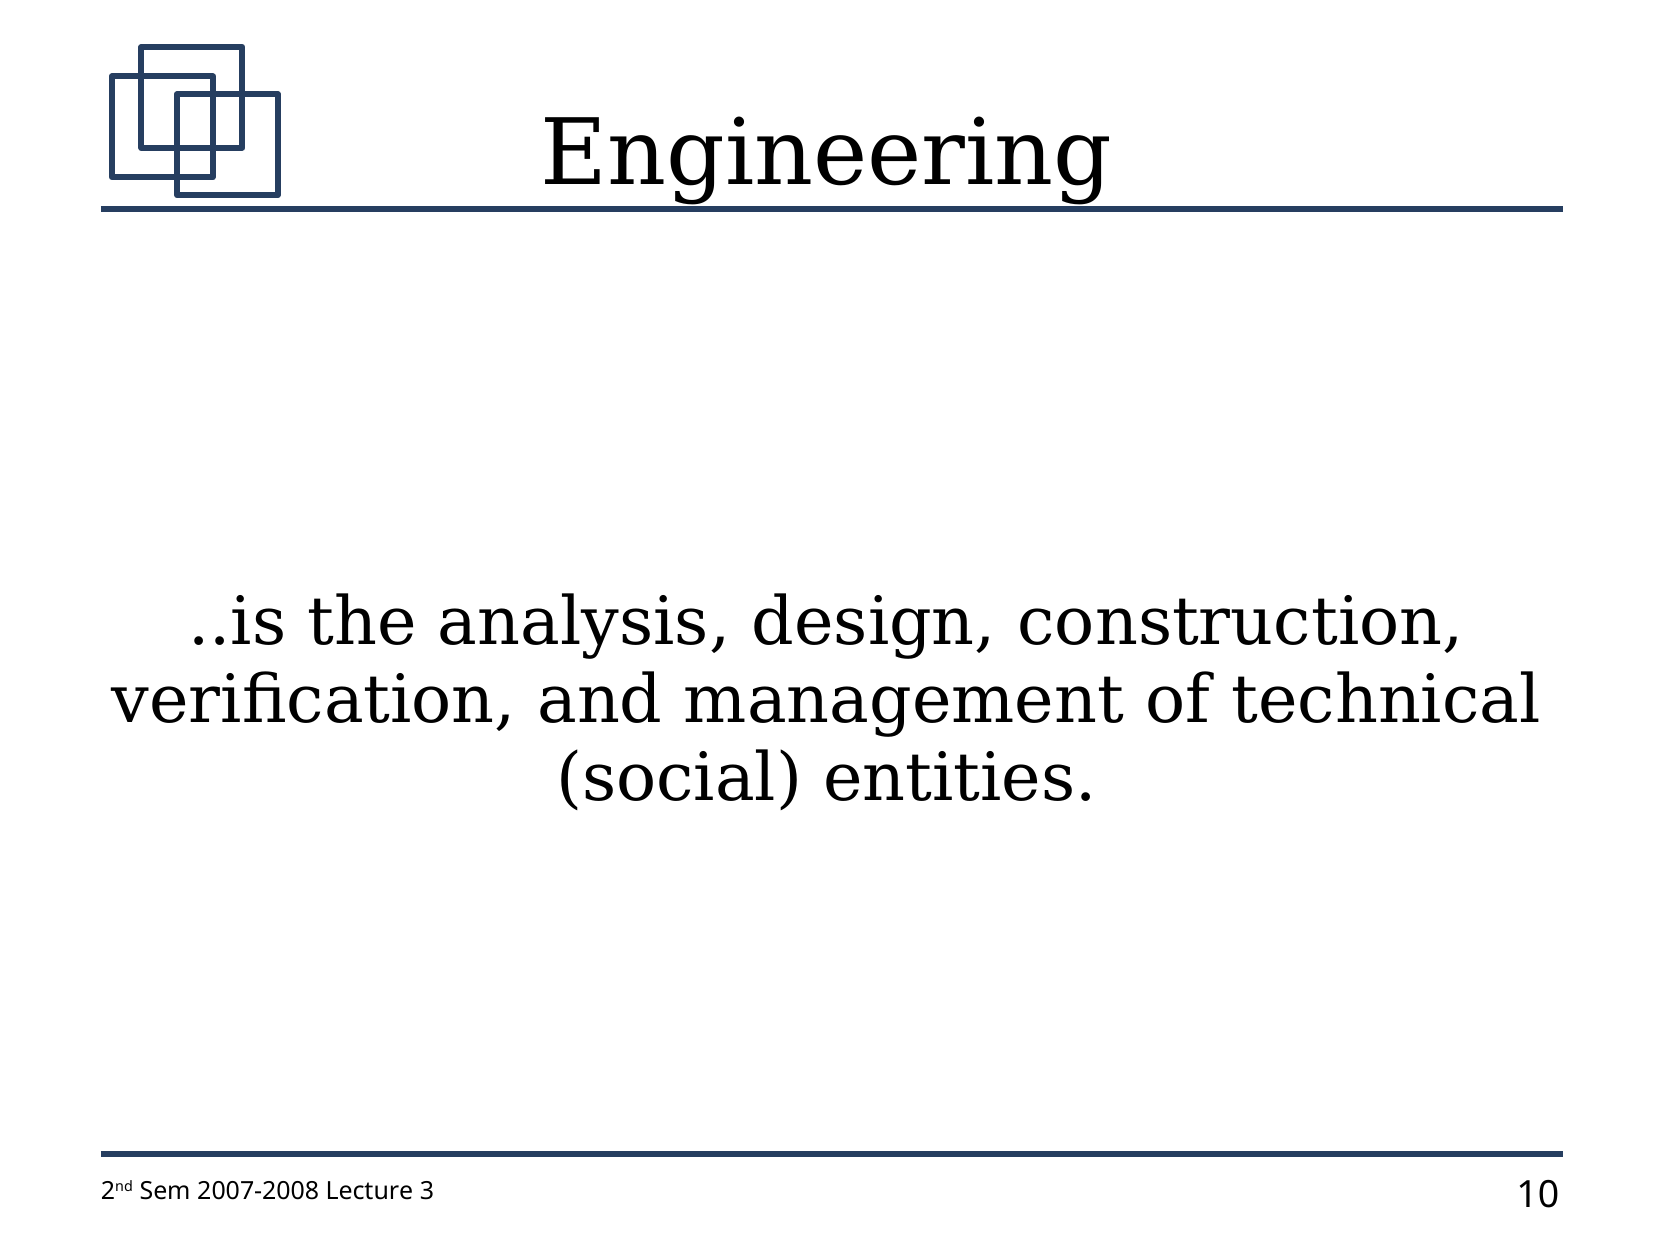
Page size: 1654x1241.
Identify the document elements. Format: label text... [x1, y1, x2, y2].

subtitle ..is the analysis, design, construction, verification, and management of technical (social) entities. [82, 290, 1571, 1109]
title Engineering [82, 49, 1571, 257]
